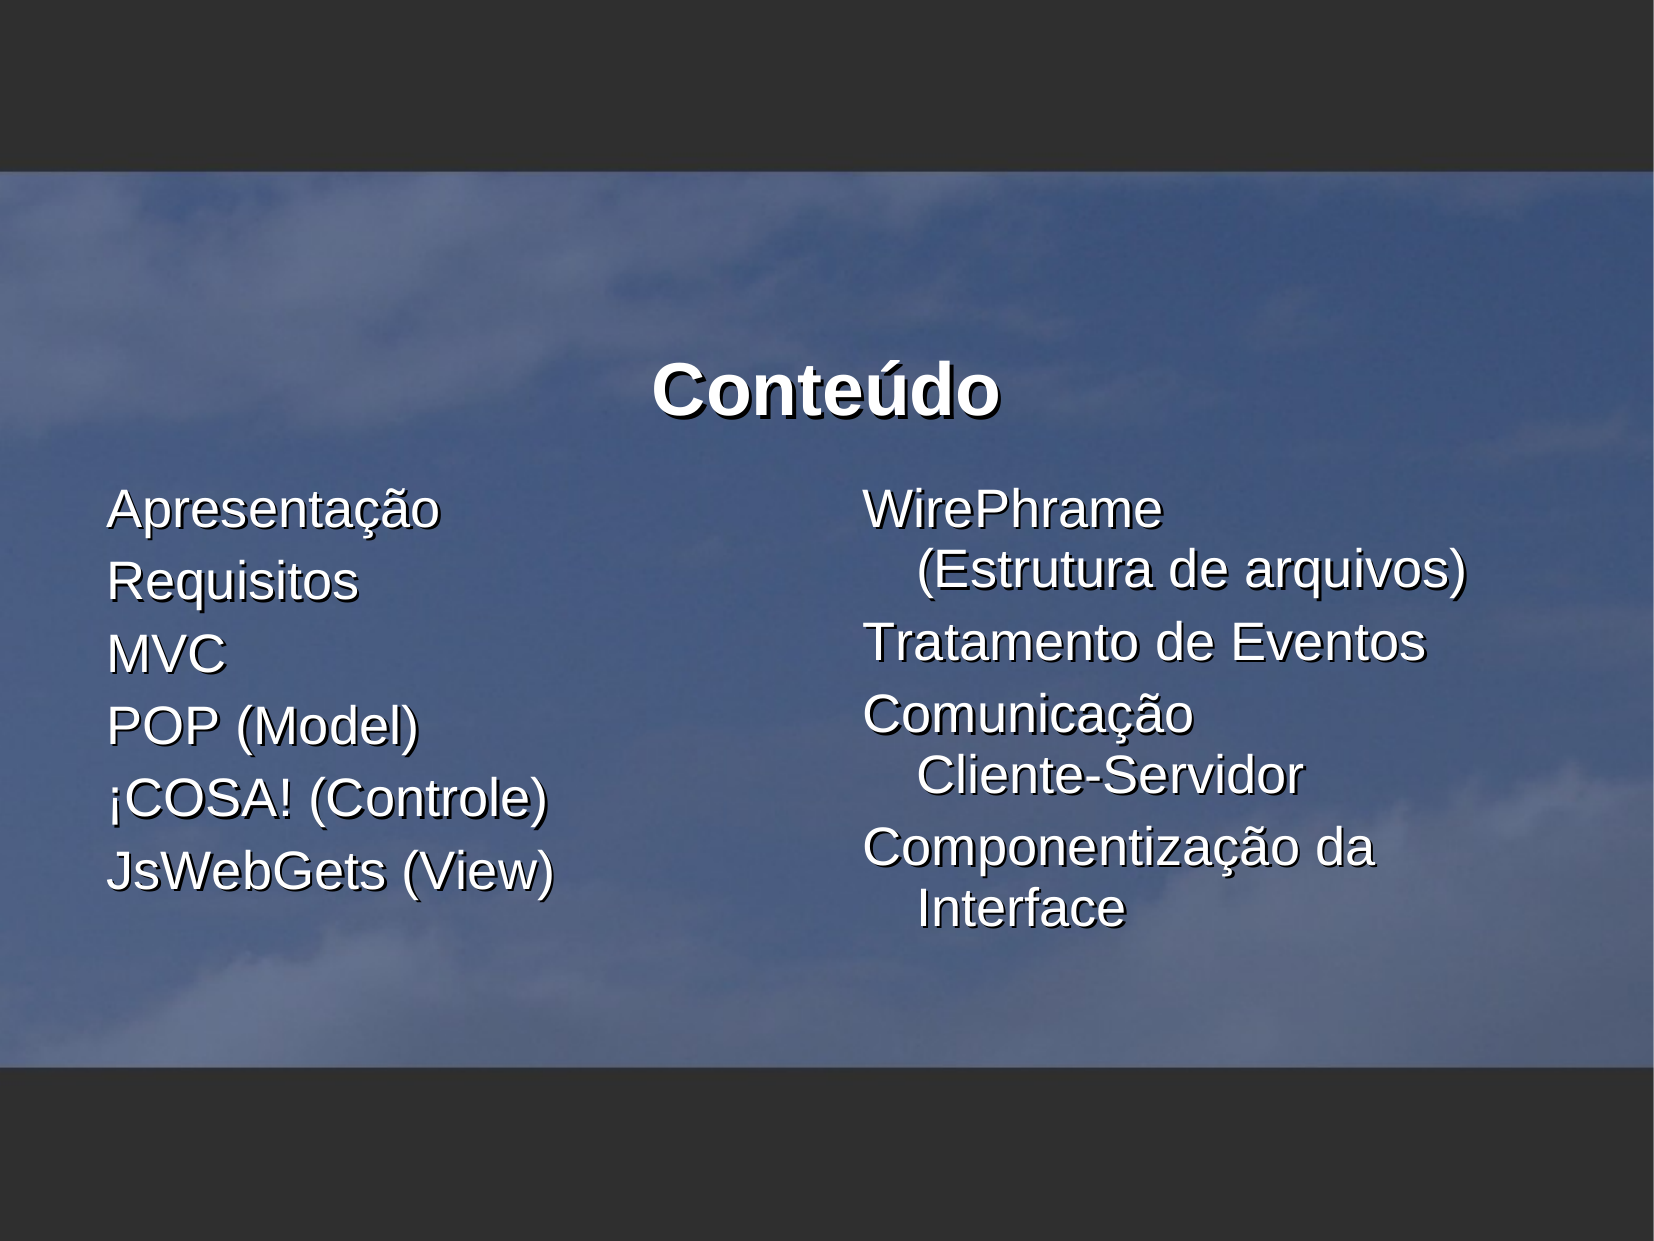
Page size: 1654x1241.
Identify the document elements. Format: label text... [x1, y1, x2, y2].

list WirePhrame (Estrutura de arquivos) Tratamento de Eventos Comunicação Cliente-Servidor Componentização da Interface [845, 478, 1566, 938]
picture [0, 0, 1654, 1241]
title Conteúdo [88, 301, 1565, 479]
list Apresentação Requisitos MVC POP (Model) ¡COSA! (Controle) JsWebGets (View) [88, 478, 809, 901]
